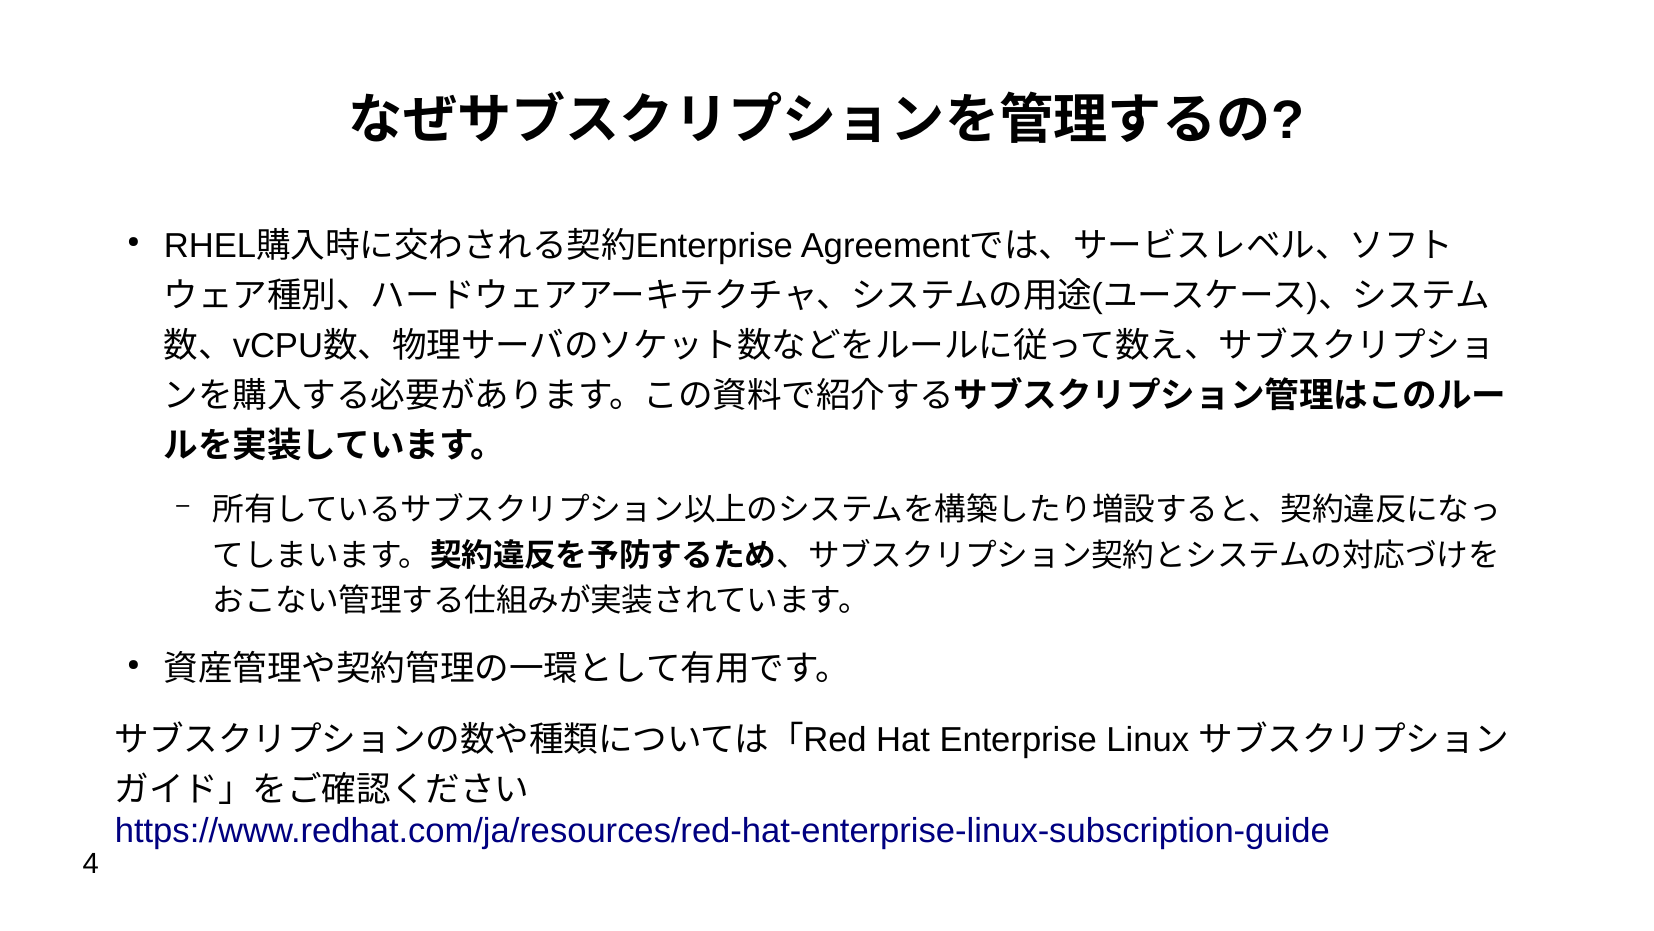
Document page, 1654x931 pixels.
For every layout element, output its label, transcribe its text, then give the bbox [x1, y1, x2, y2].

title なぜサブスクリプションを管理するの? [82, 37, 1571, 193]
list RHEL購入時に交わされる契約Enterprise Agreementでは、サービスレベル、ソフトウェア種別、ハードウェアアーキテクチャ、システムの用途(ユースケース)、システム数、vCPU数、物理サーバのソケット数などをルールに従って数え、サブスクリプションを購入する必要があります。この資料で紹介するサブスクリプション管理はこのルールを実装しています。 所有しているサブスクリプション以上のシステムを構築したり増設すると、契約違反になってしまいます。契約違反を予防するため、サブスクリプション契約とシステムの対応づけをおこない管理する仕組みが実装されています。 資産管理や契約管理の一環として有用です。 サブスクリプションの数や種類については「Red Hat Enterprise Linux サブスクリプションガイド」をご確認ください https://www.redhat.com/ja/resources/red-hat-enterprise-linux-subscription-guide [115, 217, 1518, 857]
